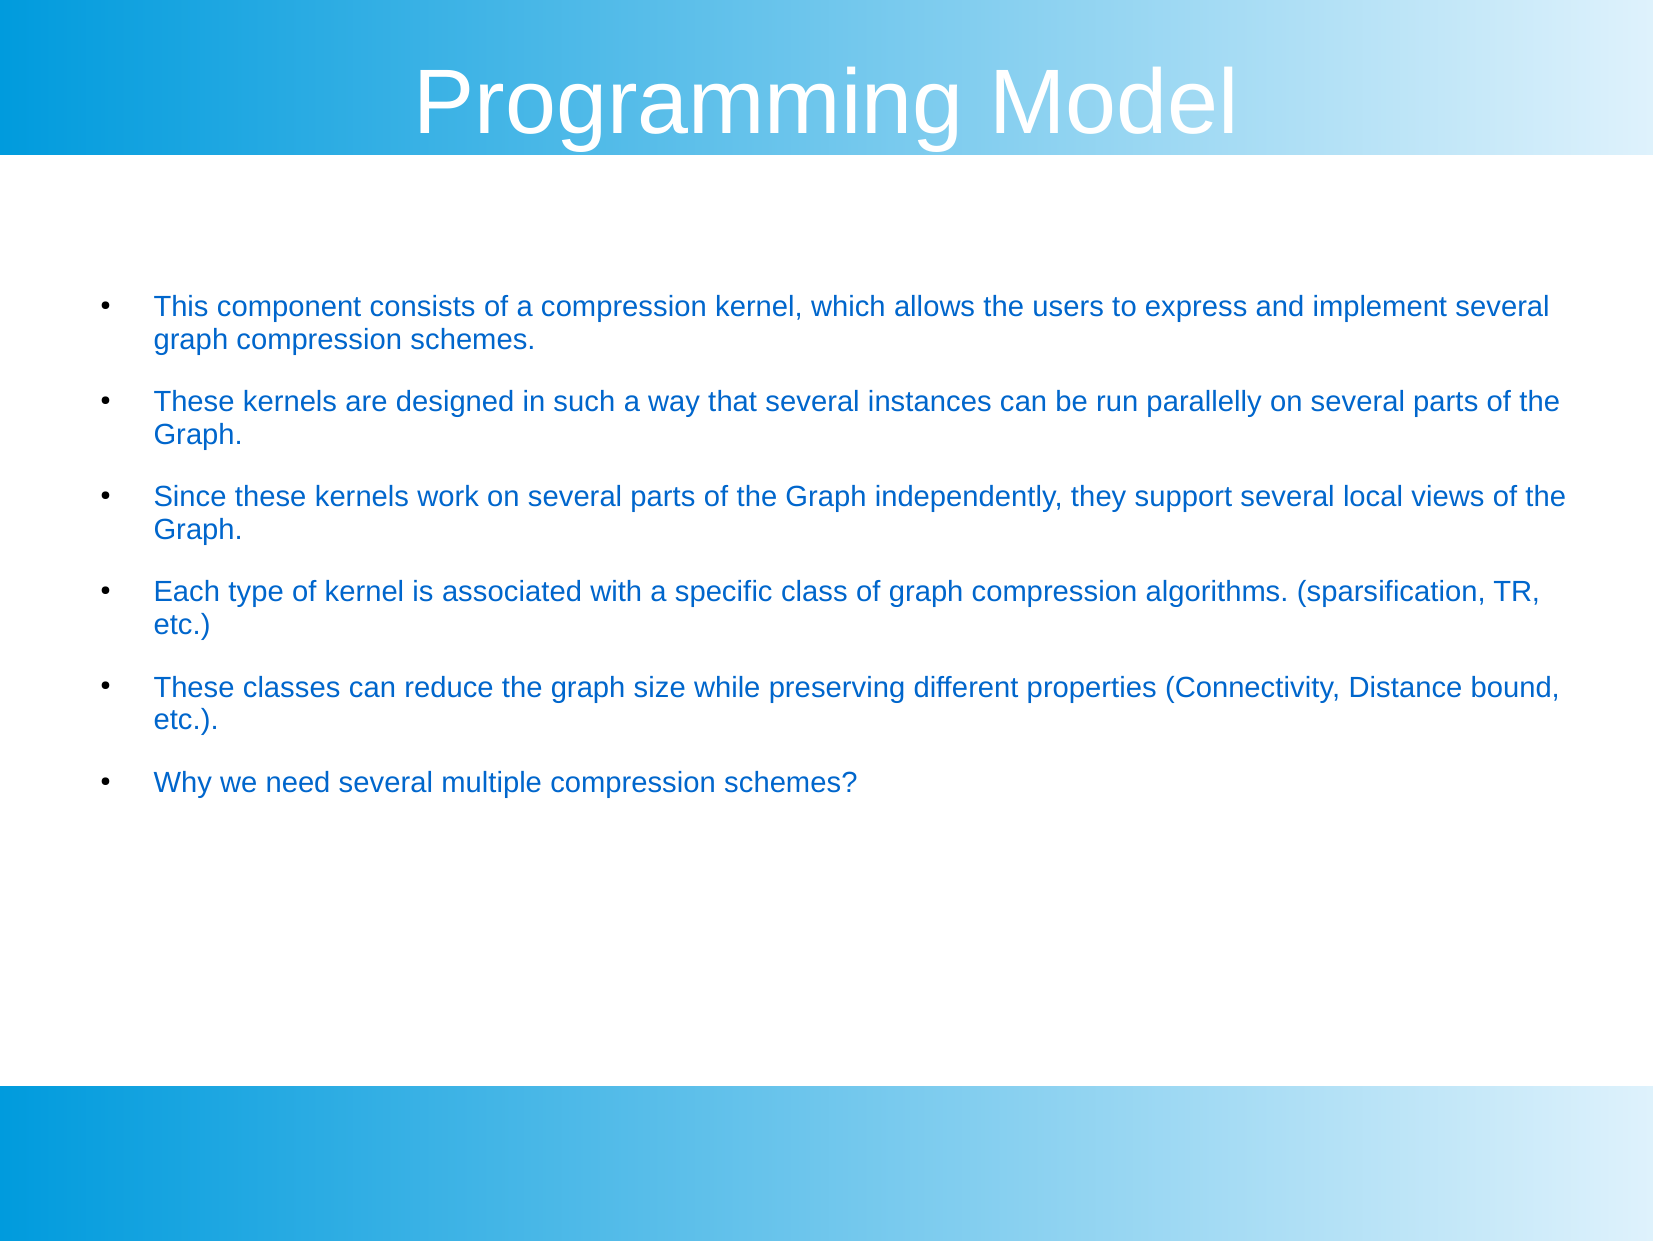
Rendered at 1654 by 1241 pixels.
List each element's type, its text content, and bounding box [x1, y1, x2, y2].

list This component consists of a compression kernel, which allows the users to express and implement several graph compression schemes. These kernels are designed in such a way that several instances can be run parallelly on several parts of the Graph. Since these kernels work on several parts of the Graph independently, they support several local views of the Graph. Each type of kernel is associated with a specific class of graph compression algorithms. (sparsification, TR, etc.) These classes can reduce the graph size while preserving different properties (Connectivity, Distance bound, etc.). Why we need several multiple compression schemes? [82, 290, 1571, 1010]
title Programming Model [82, 49, 1571, 155]
